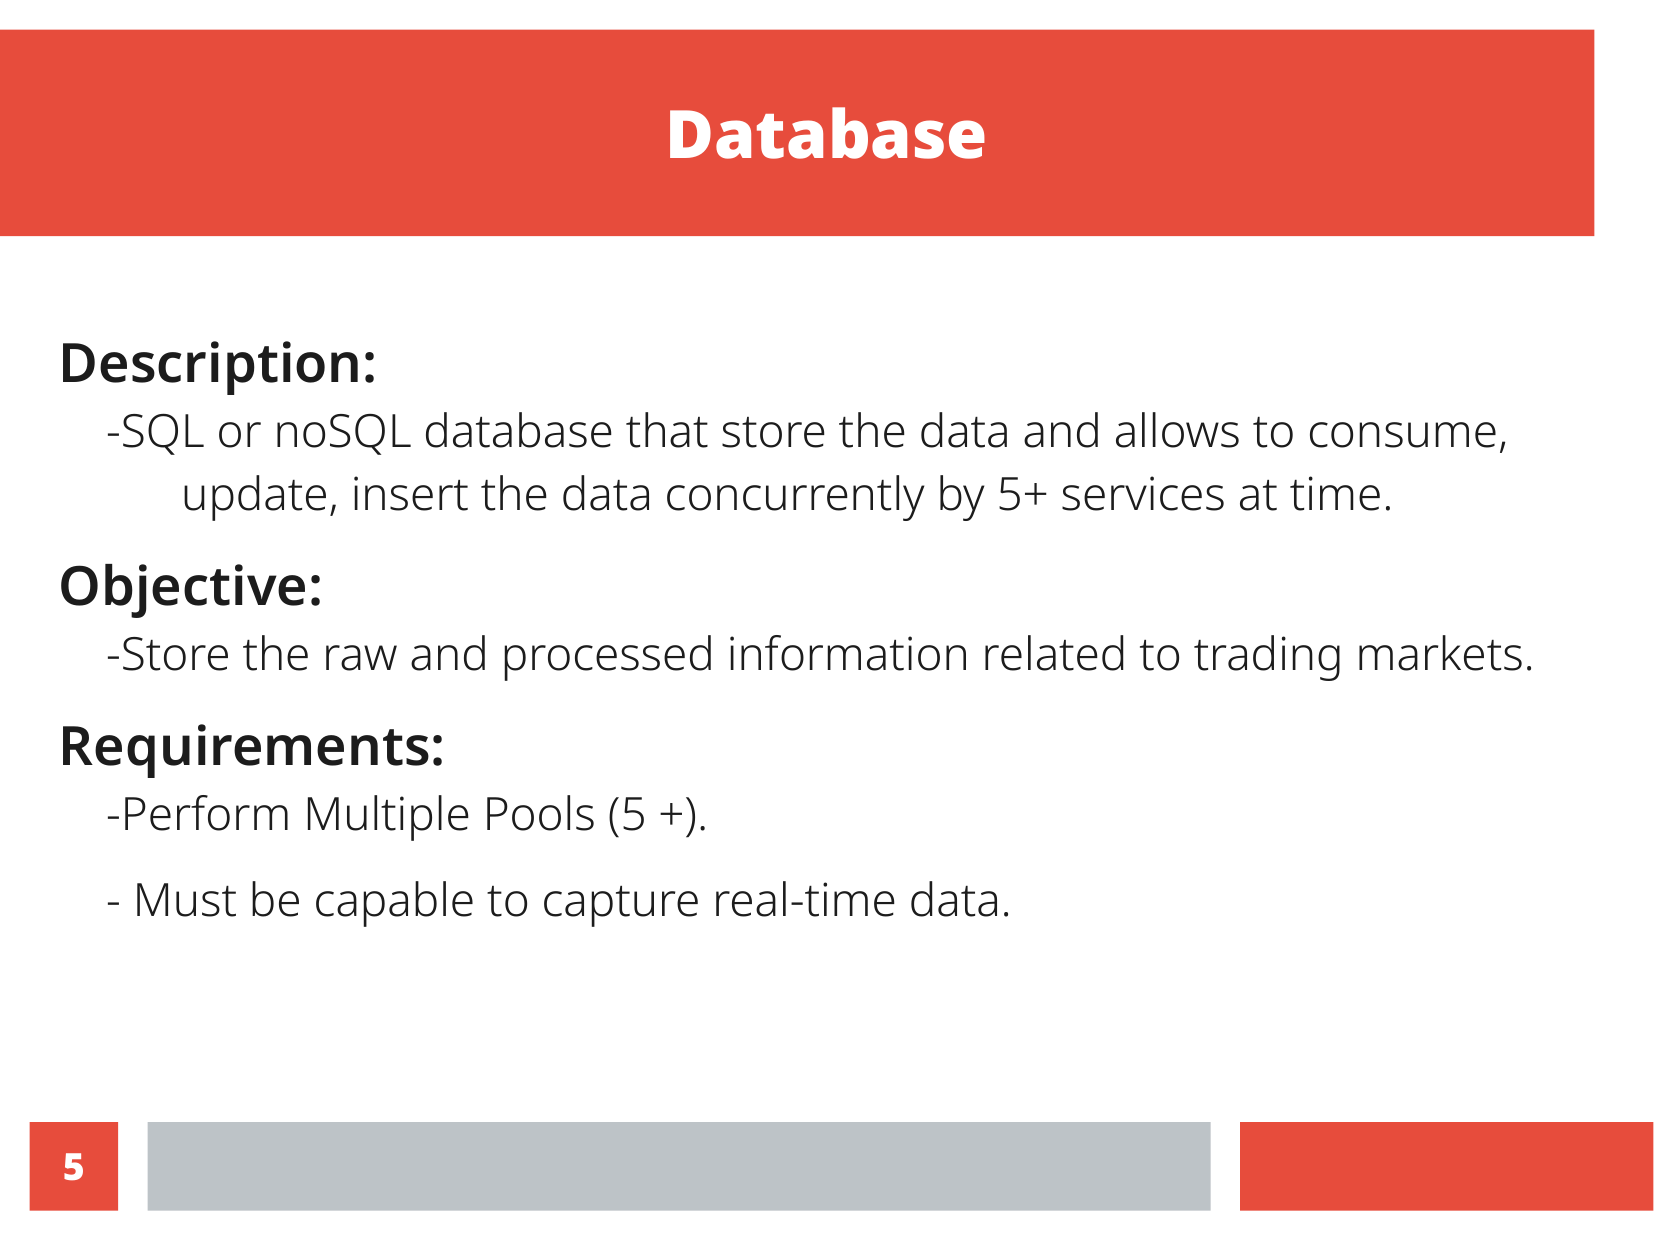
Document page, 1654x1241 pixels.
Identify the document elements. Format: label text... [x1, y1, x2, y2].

list Description: -SQL or noSQL database that store the data and allows to consume, update, insert the data concurrently by 5+ services at time. Objective: -Store the raw and processed information related to trading markets. Requirements: -Perform Multiple Pools (5 +). - Must be capable to capture real-time data. [59, 324, 1565, 1093]
title Database [59, 59, 1595, 207]
